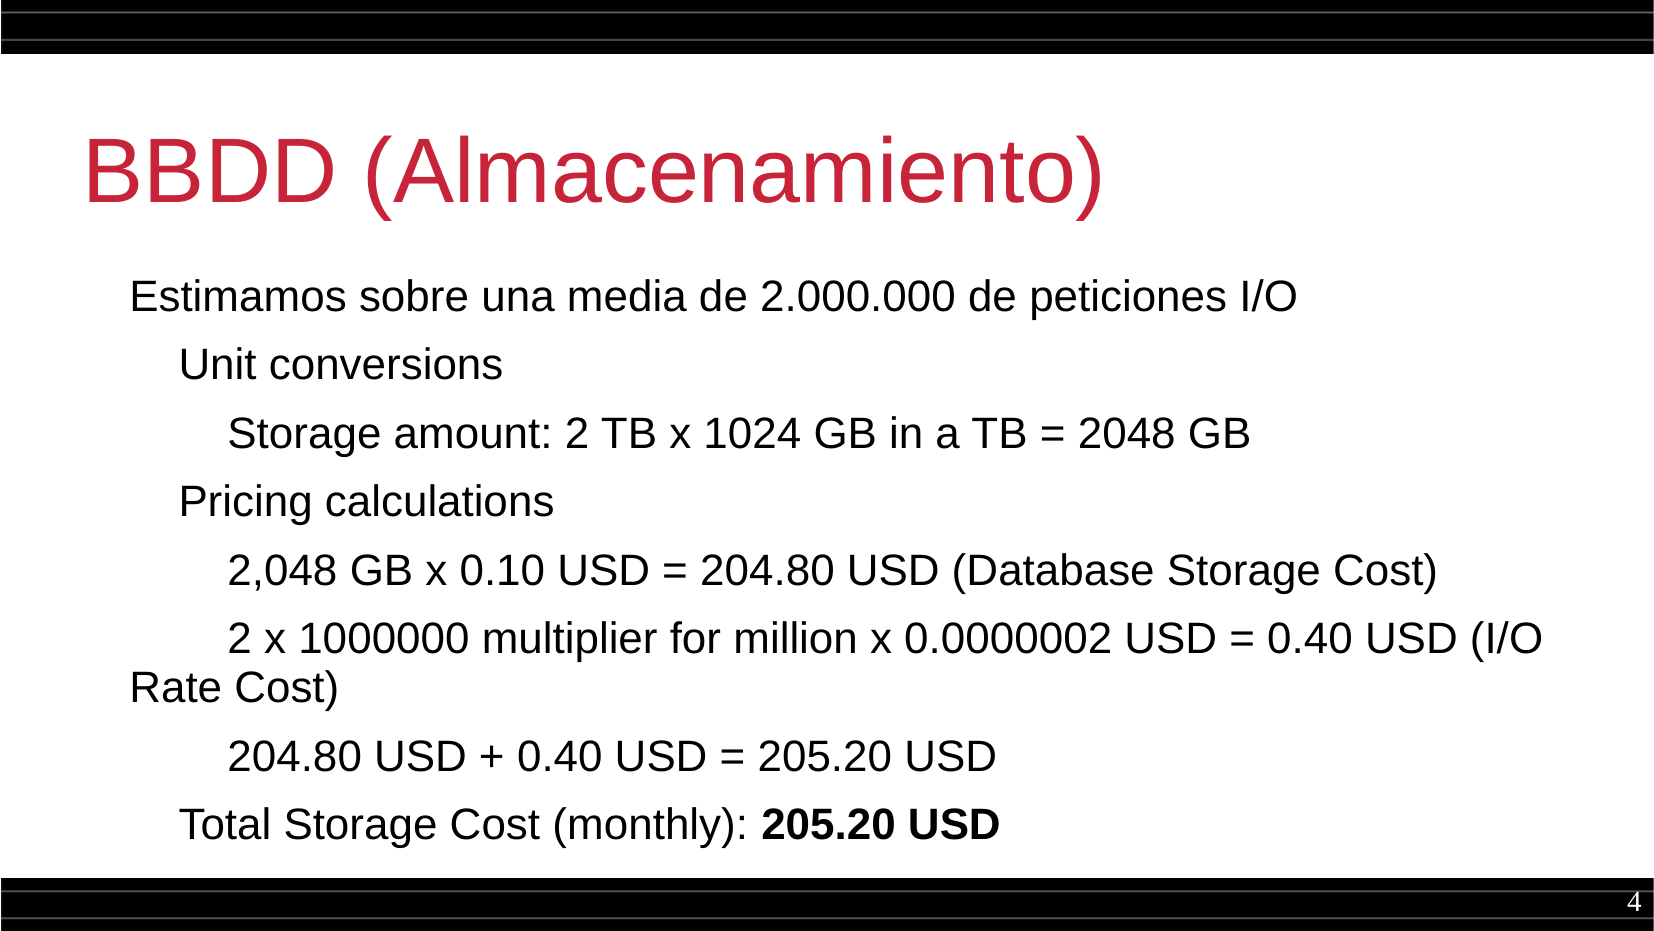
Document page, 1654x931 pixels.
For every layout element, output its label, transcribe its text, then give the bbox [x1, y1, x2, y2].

title BBDD (Almacenamiento) [82, 92, 1571, 249]
picture [1, 0, 1654, 54]
list Estimamos sobre una media de 2.000.000 de peticiones I/O Unit conversions Storage amount: 2 TB x 1024 GB in a TB = 2048 GB Pricing calculations 2,048 GB x 0.10 USD = 204.80 USD (Database Storage Cost) 2 x 1000000 multiplier for million x 0.0000002 USD = 0.40 USD (I/O Rate Cost) 204.80 USD + 0.40 USD = 205.20 USD Total Storage Cost (monthly): 205.20 USD [82, 271, 1571, 851]
picture [1, 878, 1654, 931]
